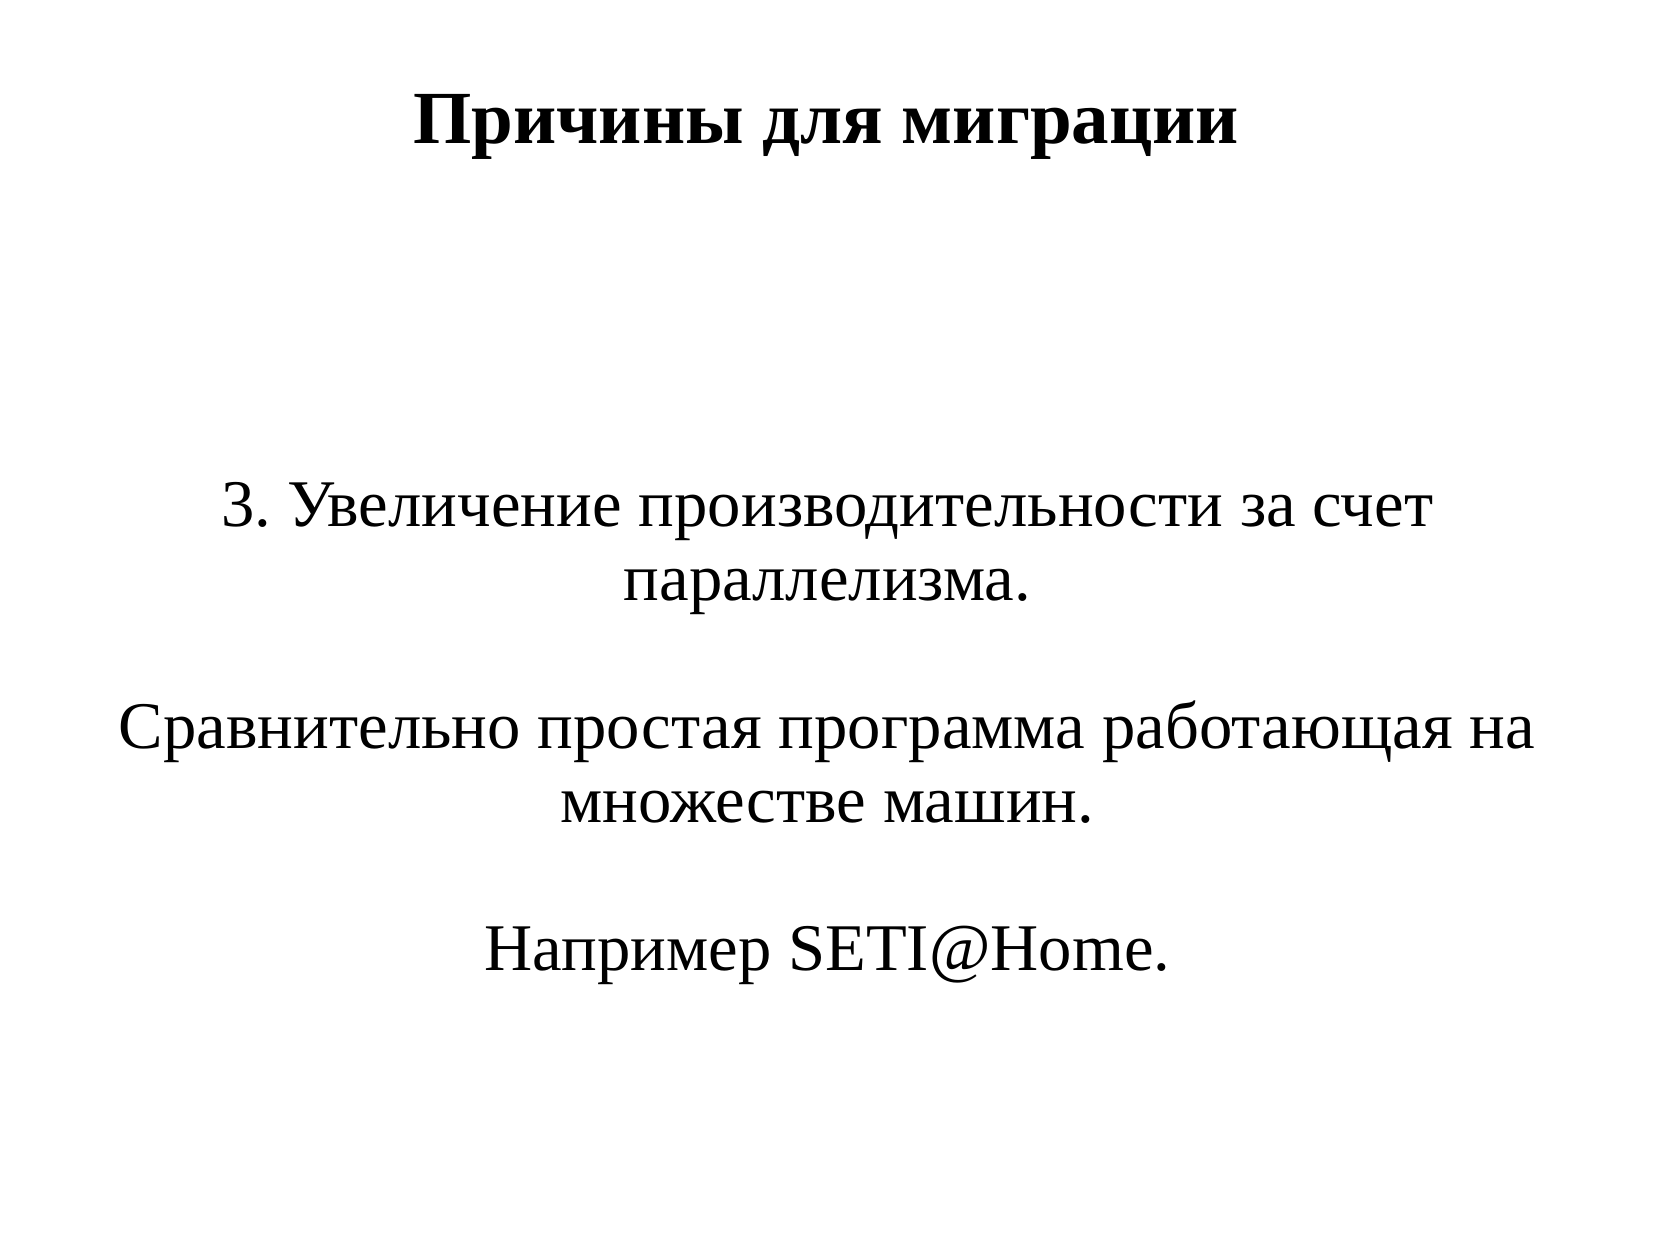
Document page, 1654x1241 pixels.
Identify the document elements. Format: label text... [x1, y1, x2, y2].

subtitle 3. Увеличение производительности за счет параллелизма. Сравнительно простая программа работающая на множестве машин. Например SETI@Home. [30, 236, 1626, 1215]
title Причины для миграции [30, 27, 1624, 210]
